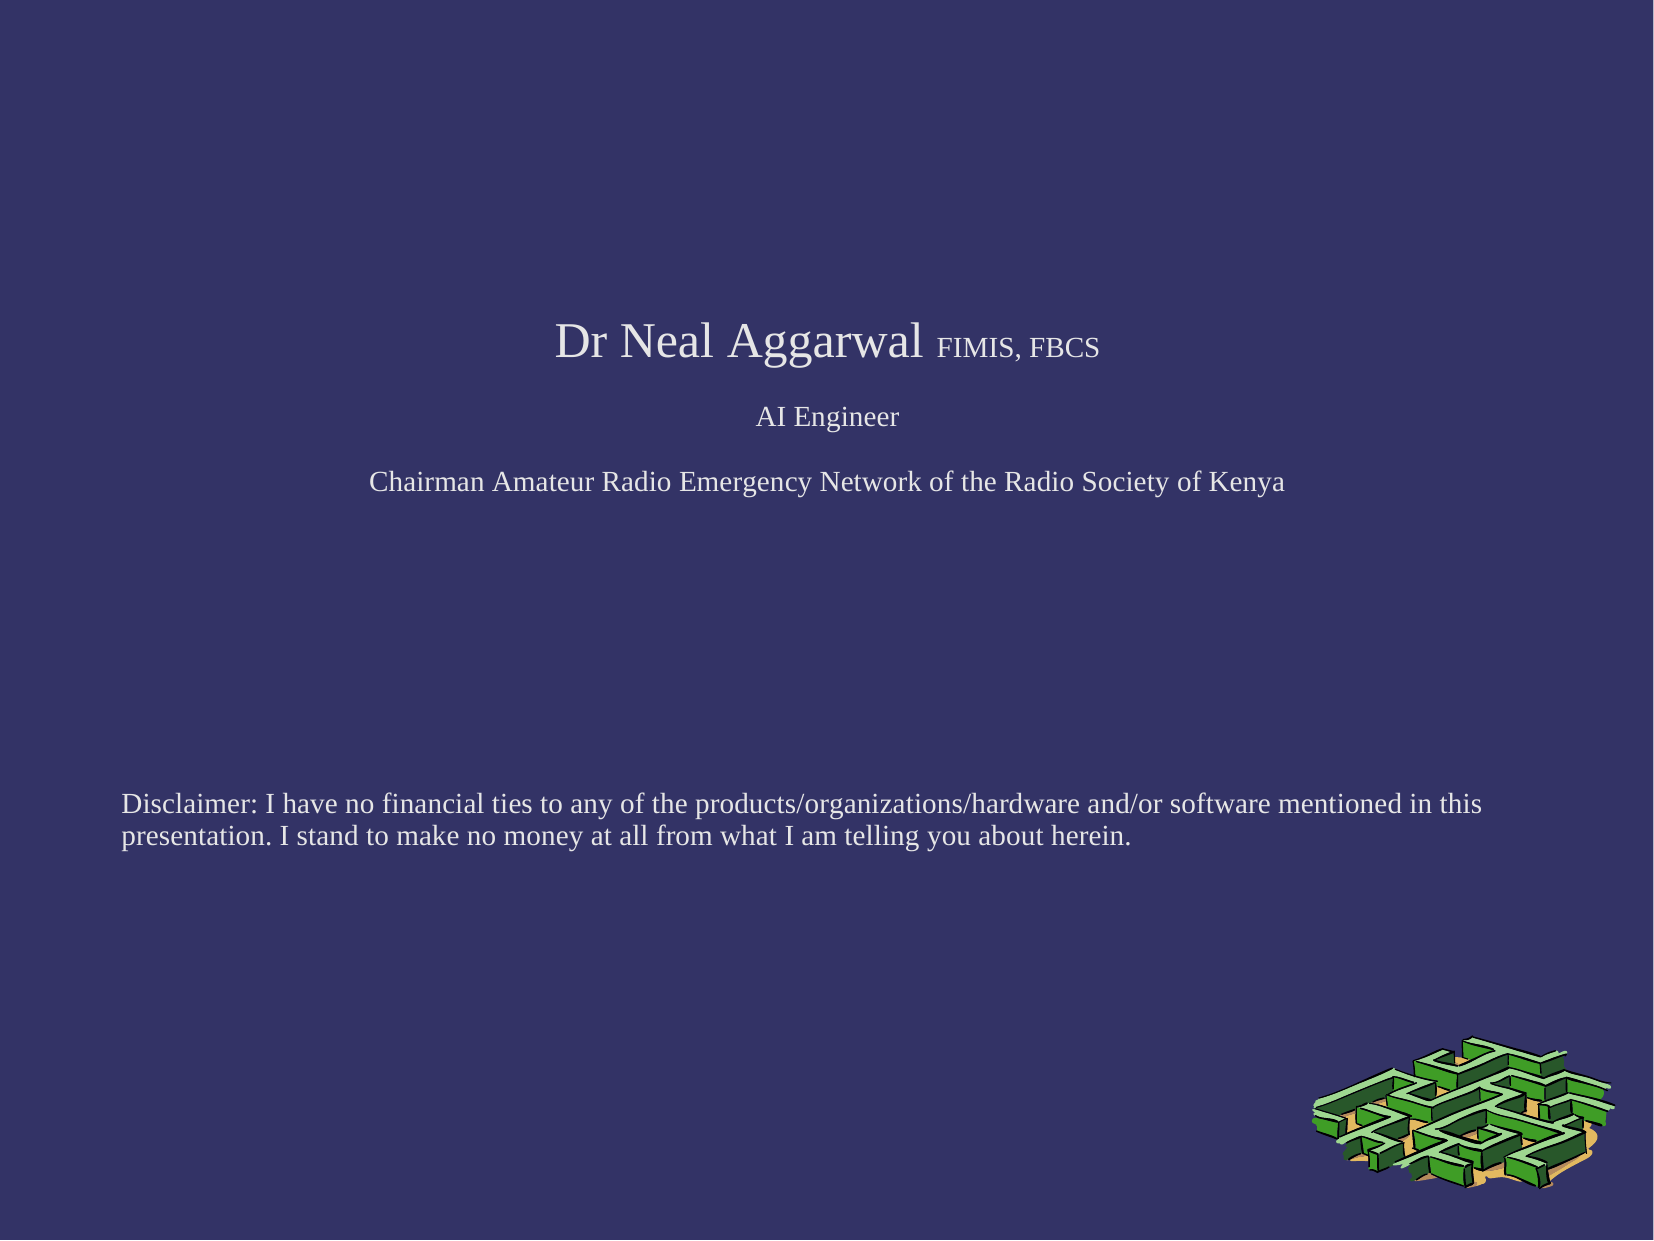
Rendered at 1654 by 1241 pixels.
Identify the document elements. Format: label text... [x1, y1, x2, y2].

subtitle Dr Neal Aggarwal FIMIS, FBCS AI Engineer Chairman Amateur Radio Emergency Network of the Radio Society of Kenya Disclaimer: I have no financial ties to any of the products/organizations/hardware and/or software mentioned in this presentation. I stand to make no money at all from what I am telling you about herein. [121, 19, 1534, 1147]
